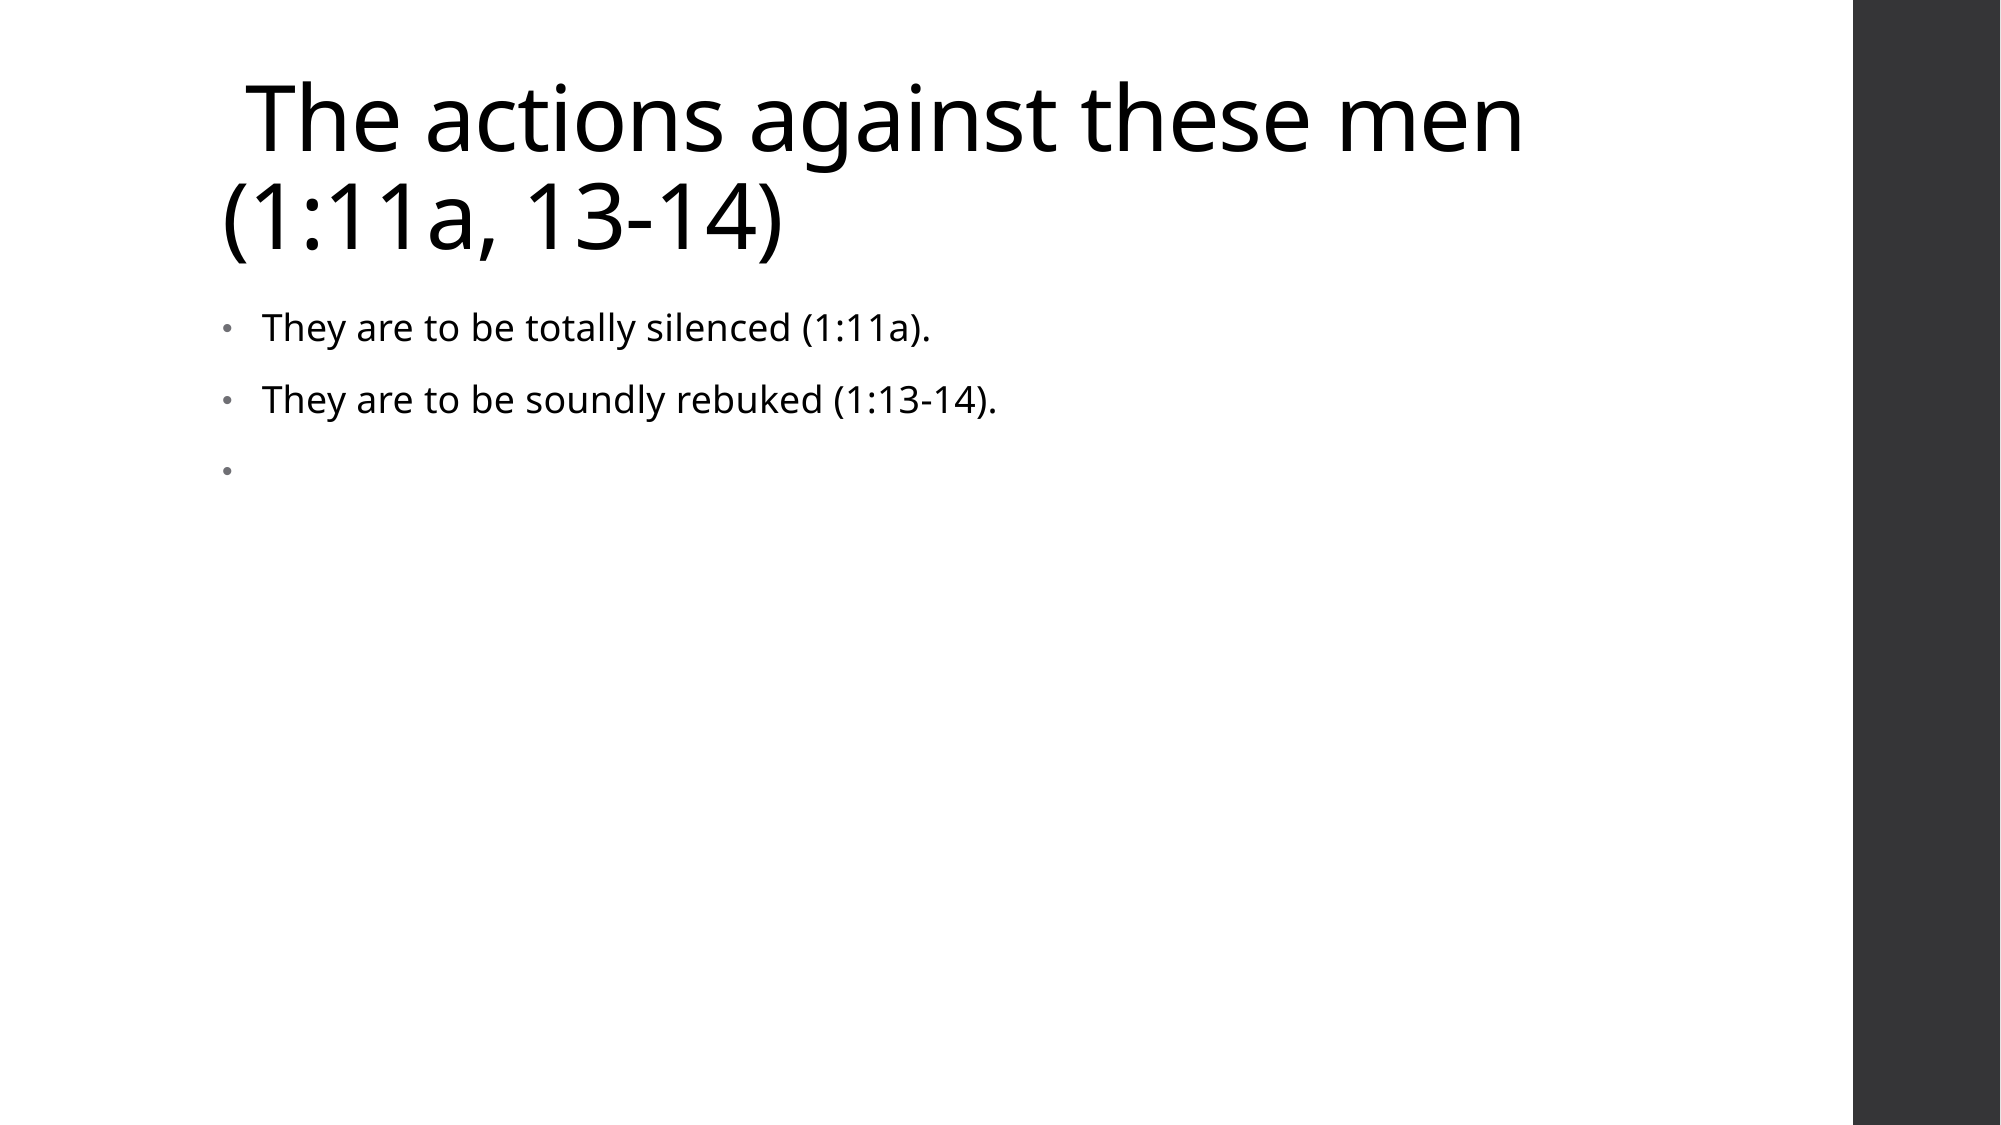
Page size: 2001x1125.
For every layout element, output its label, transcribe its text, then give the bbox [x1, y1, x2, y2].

title The actions against these men (1:11a, 13-14) [206, 60, 1797, 278]
list They are to be totally silenced (1:11a). They are to be soundly rebuked (1:13-14). [206, 299, 1617, 1014]
